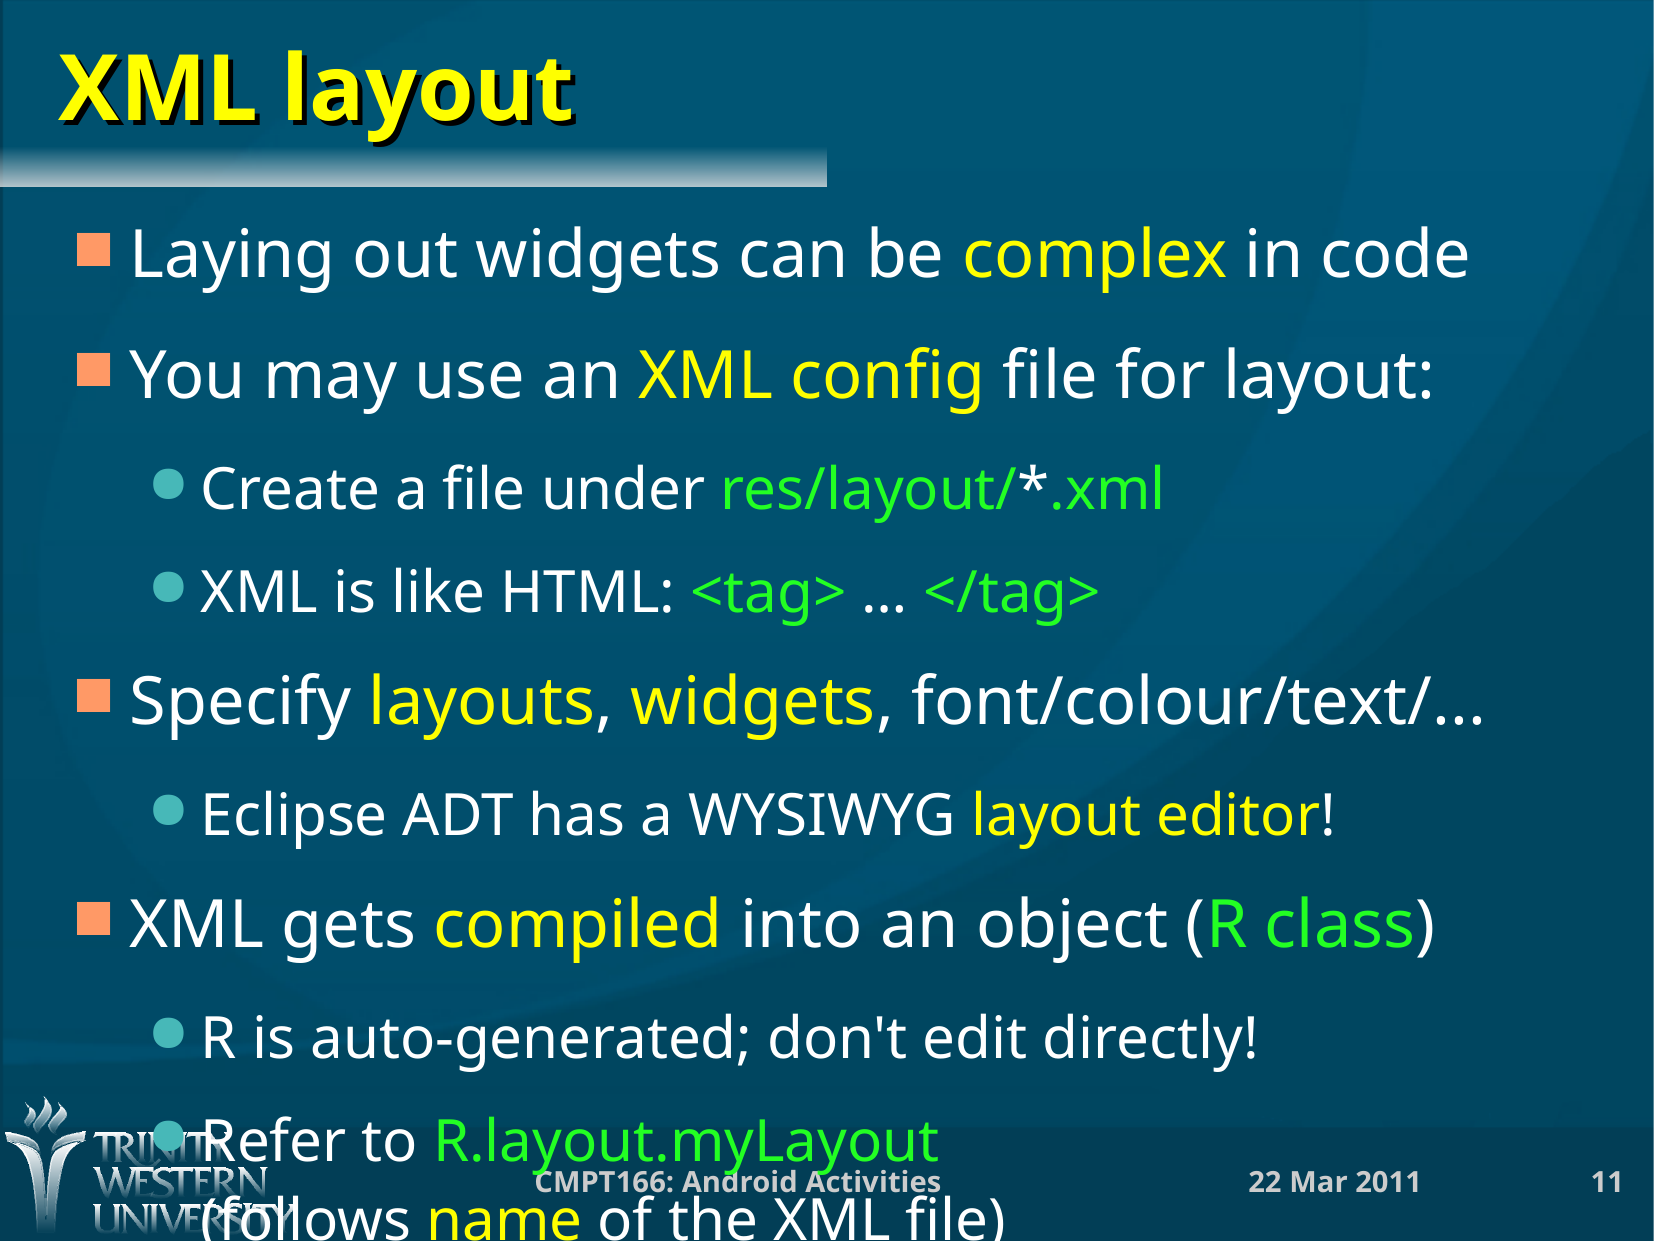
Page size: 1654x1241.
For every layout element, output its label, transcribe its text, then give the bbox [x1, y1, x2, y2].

list Laying out widgets can be complex in code You may use an XML config file for layout: Create a file under res/layout/*.xml XML is like HTML: <tag> … </tag> Specify layouts, widgets, font/colour/text/... Eclipse ADT has a WYSIWYG layout editor! XML gets compiled into an object (R class) R is auto-generated; don't edit directly! Refer to R.layout.myLayout (follows name of the XML file) [59, 206, 1625, 1137]
picture [38, 1227, 54, 1232]
title XML layout [59, 19, 1595, 148]
